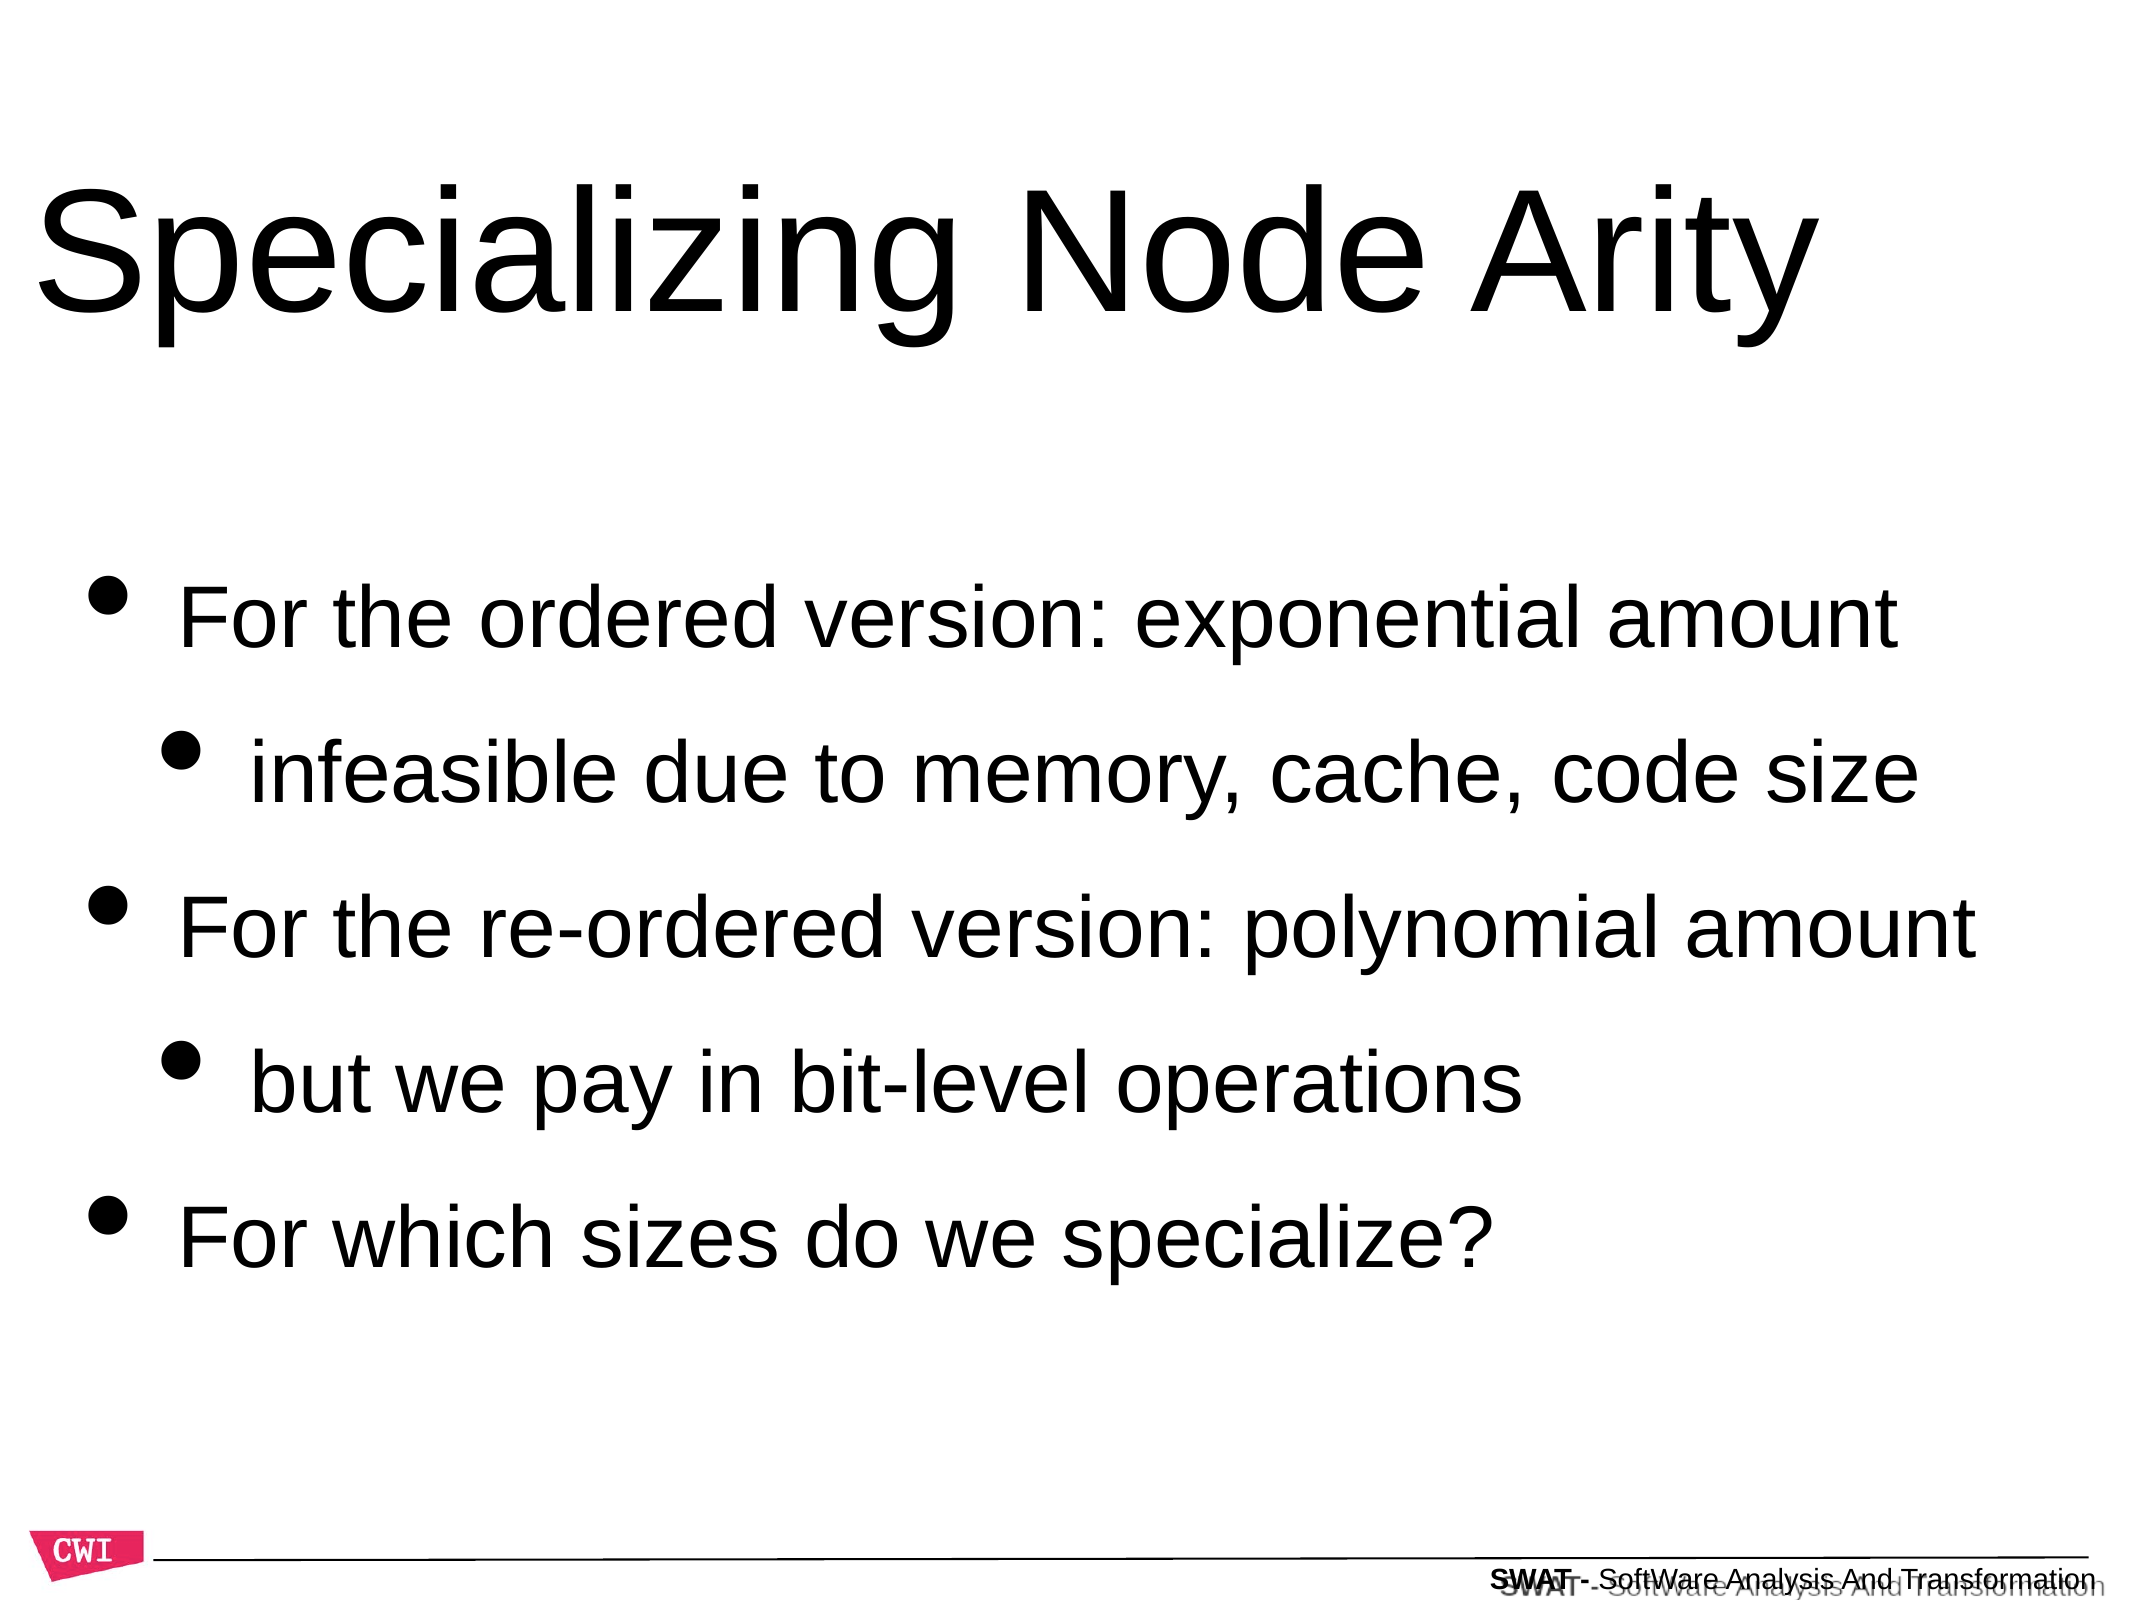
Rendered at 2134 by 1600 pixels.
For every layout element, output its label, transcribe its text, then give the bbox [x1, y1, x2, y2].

picture [16, 1517, 156, 1593]
title Specializing Node Arity [22, 41, 2103, 442]
list For the ordered version: exponential amount infeasible due to memory, cache, code size For the re-ordered version: polynomial amount but we pay in bit-level operations For which sizes do we specialize? [22, 454, 2103, 1392]
